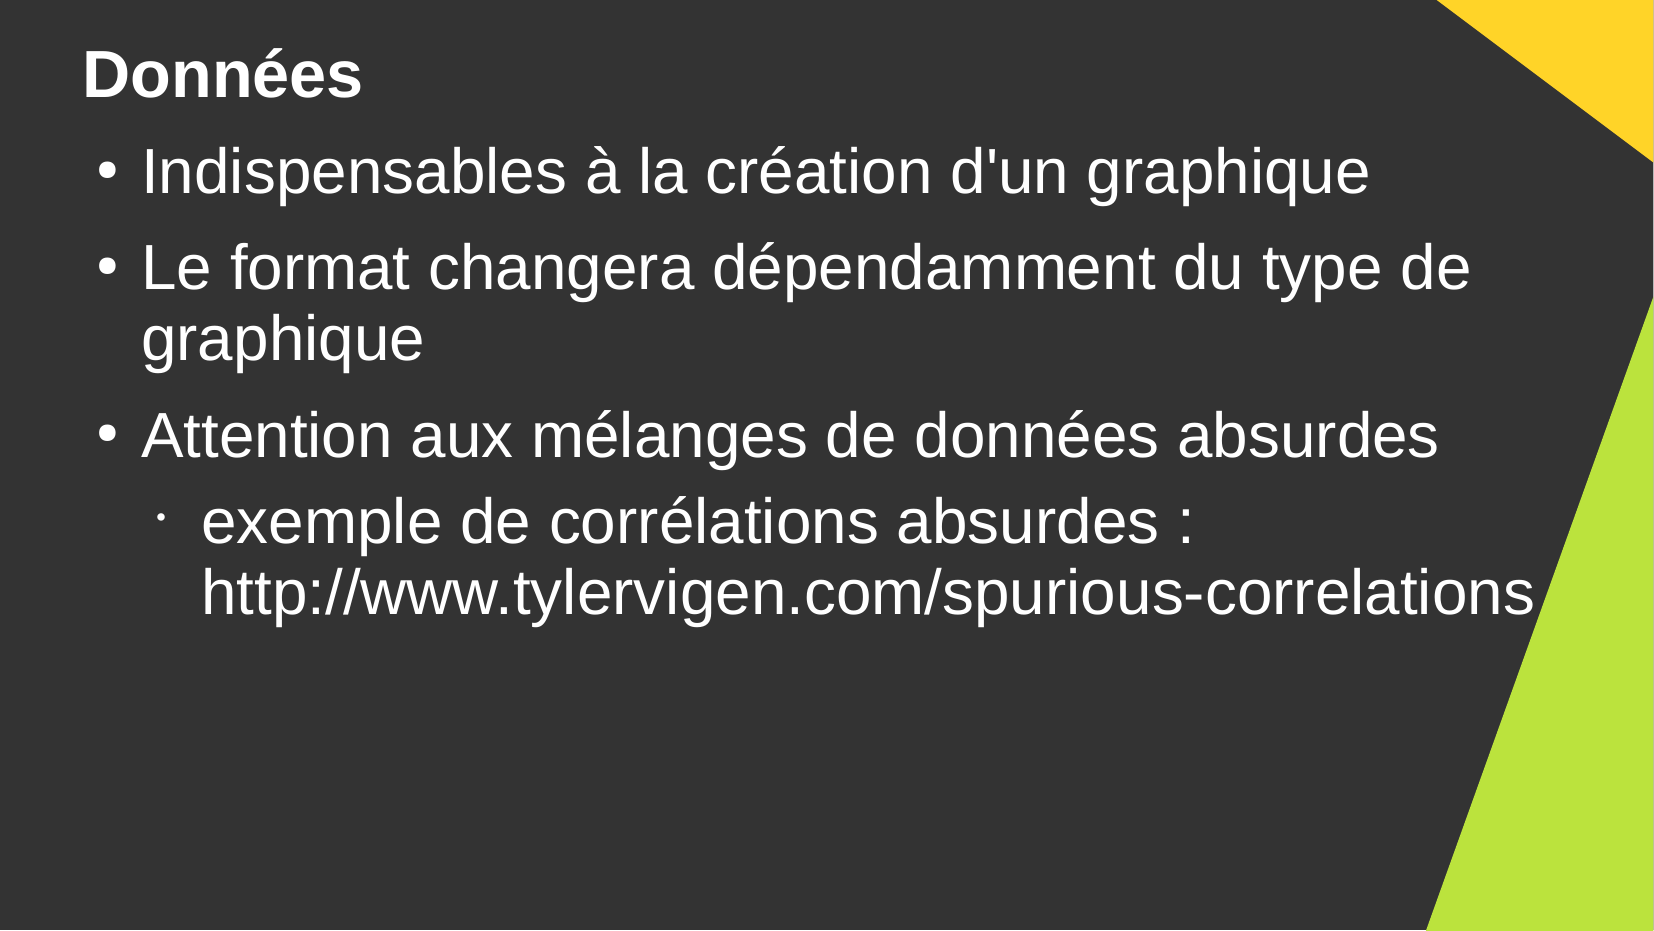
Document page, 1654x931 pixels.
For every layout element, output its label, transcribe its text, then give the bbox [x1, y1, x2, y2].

list Indispensables à la création d'un graphique Le format changera dépendamment du type de graphique Attention aux mélanges de données absurdes exemple de corrélations absurdes : http://www.tylervigen.com/spurious-correlations [80, 135, 1560, 638]
text_box [1436, 0, 1654, 163]
text_box [1425, 294, 1654, 931]
title Données [82, 37, 1571, 115]
